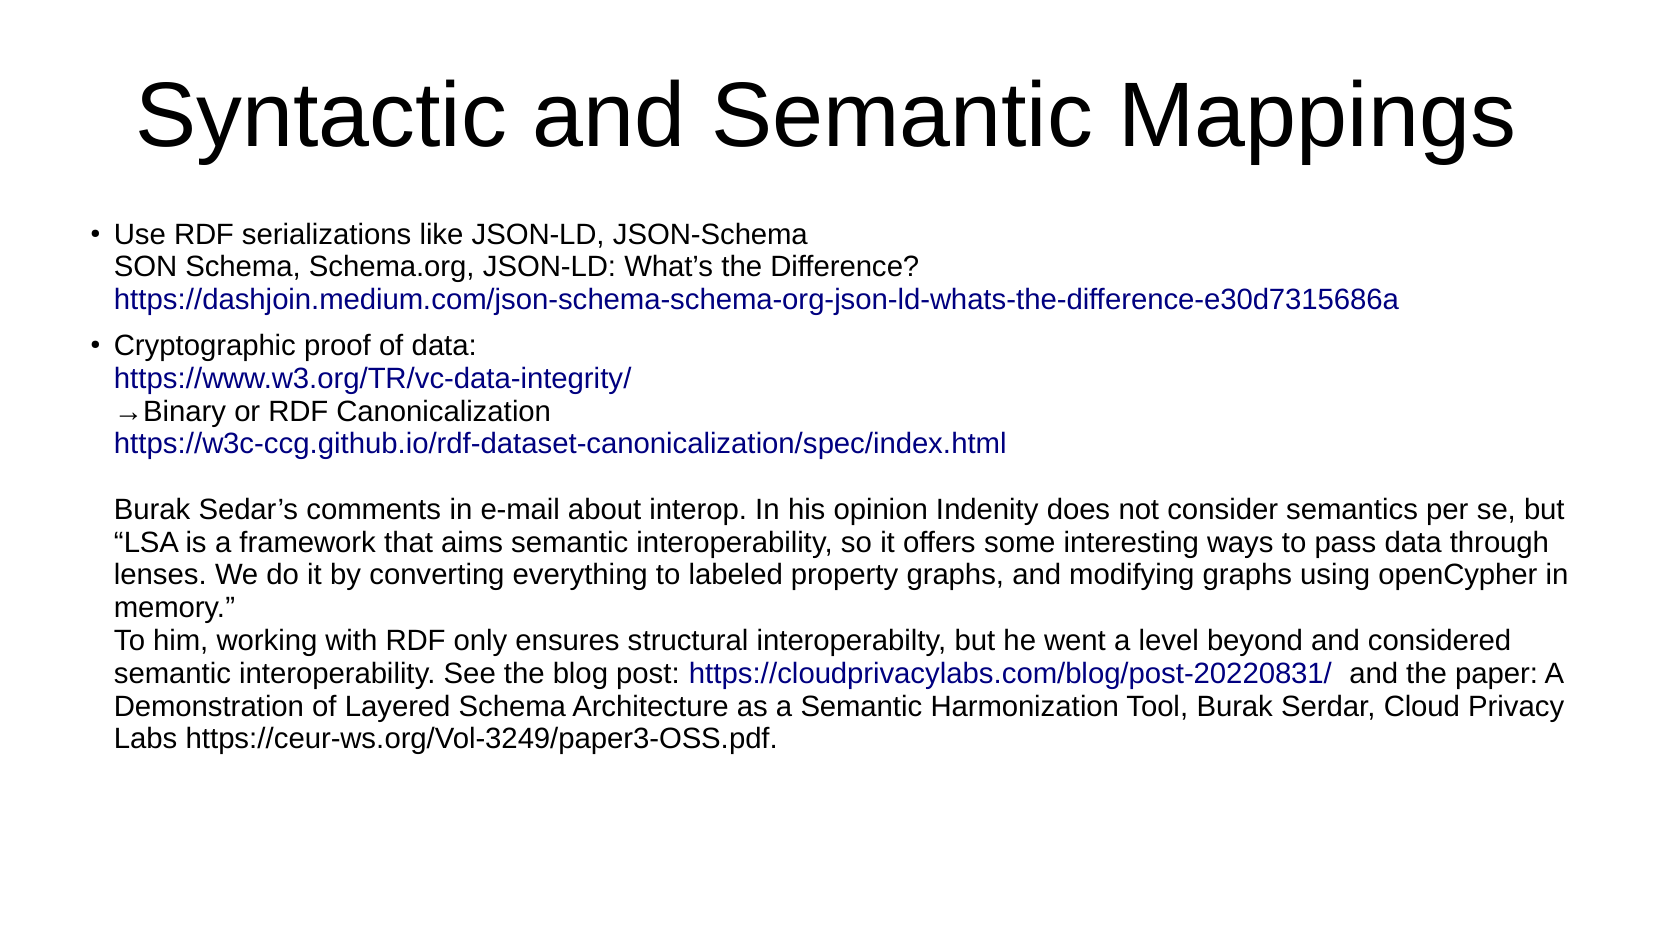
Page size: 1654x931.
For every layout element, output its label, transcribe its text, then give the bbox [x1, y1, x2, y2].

list Use RDF serializations like JSON-LD, JSON-Schema SON Schema, Schema.org, JSON-LD: What’s the Difference? https://dashjoin.medium.com/json-schema-schema-org-json-ld-whats-the-difference-e30d7315686a Cryptographic proof of data: https://www.w3.org/TR/vc-data-integrity/ →Binary or RDF Canonicalization https://w3c-ccg.github.io/rdf-dataset-canonicalization/spec/index.html Burak Sedar’s comments in e-mail about interop. In his opinion Indenity does not consider semantics per se, but “LSA is a framework that aims semantic interoperability, so it offers some interesting ways to pass data through lenses. We do it by converting everything to labeled property graphs, and modifying graphs using openCypher in memory.” To him, working with RDF only ensures structural interoperabilty, but he went a level beyond and considered semantic interoperability. See the blog post: https://cloudprivacylabs.com/blog/post-20220831/ and the paper: A Demonstration of Layered Schema Architecture as a Semantic Harmonization Tool, Burak Serdar, Cloud Privacy Labs https://ceur-ws.org/Vol-3249/paper3-OSS.pdf. [82, 217, 1571, 758]
title Syntactic and Semantic Mappings [82, 37, 1571, 193]
